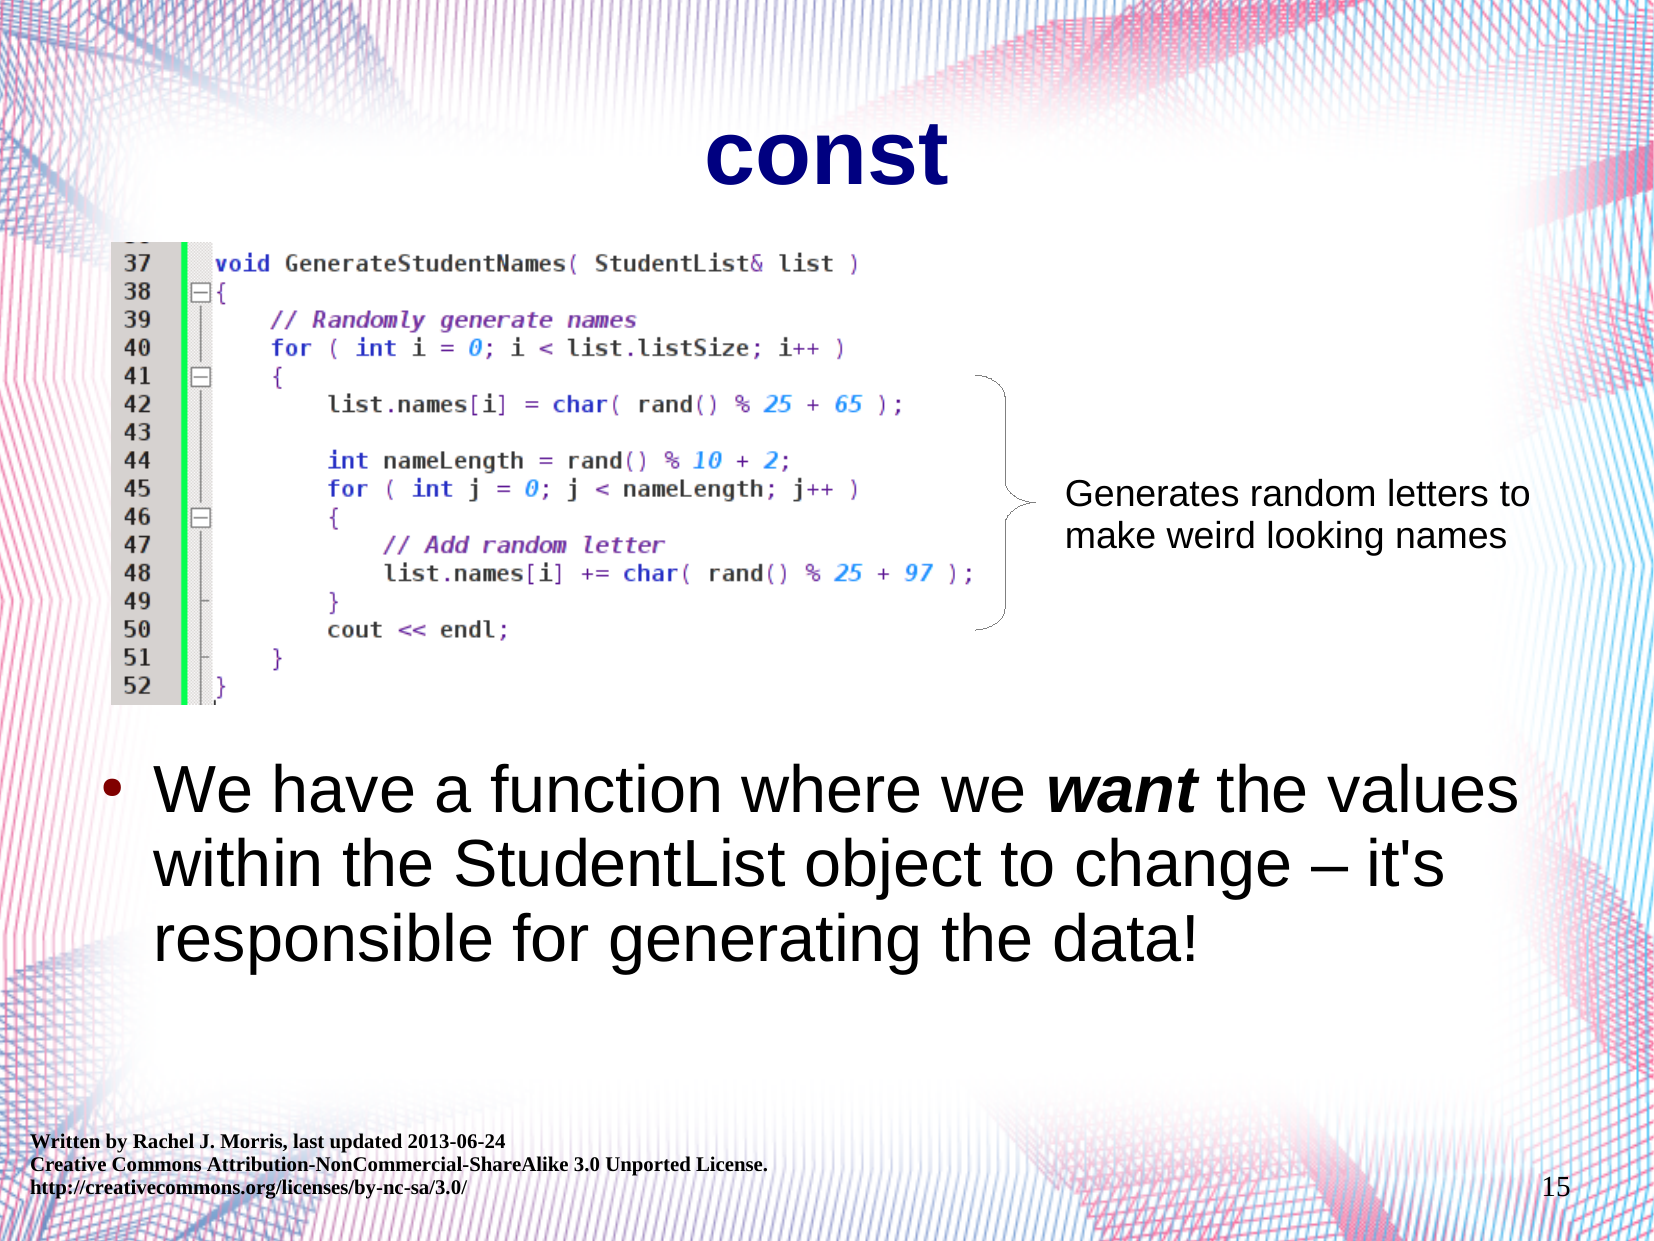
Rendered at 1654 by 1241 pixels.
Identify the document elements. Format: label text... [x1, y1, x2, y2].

text_box Generates random letters to make weird looking names [1050, 465, 1561, 564]
list We have a function where we want the values within the StudentList object to change – it's responsible for generating the data! [82, 751, 1571, 1066]
title const [82, 49, 1571, 257]
picture [0, 0, 1654, 1241]
